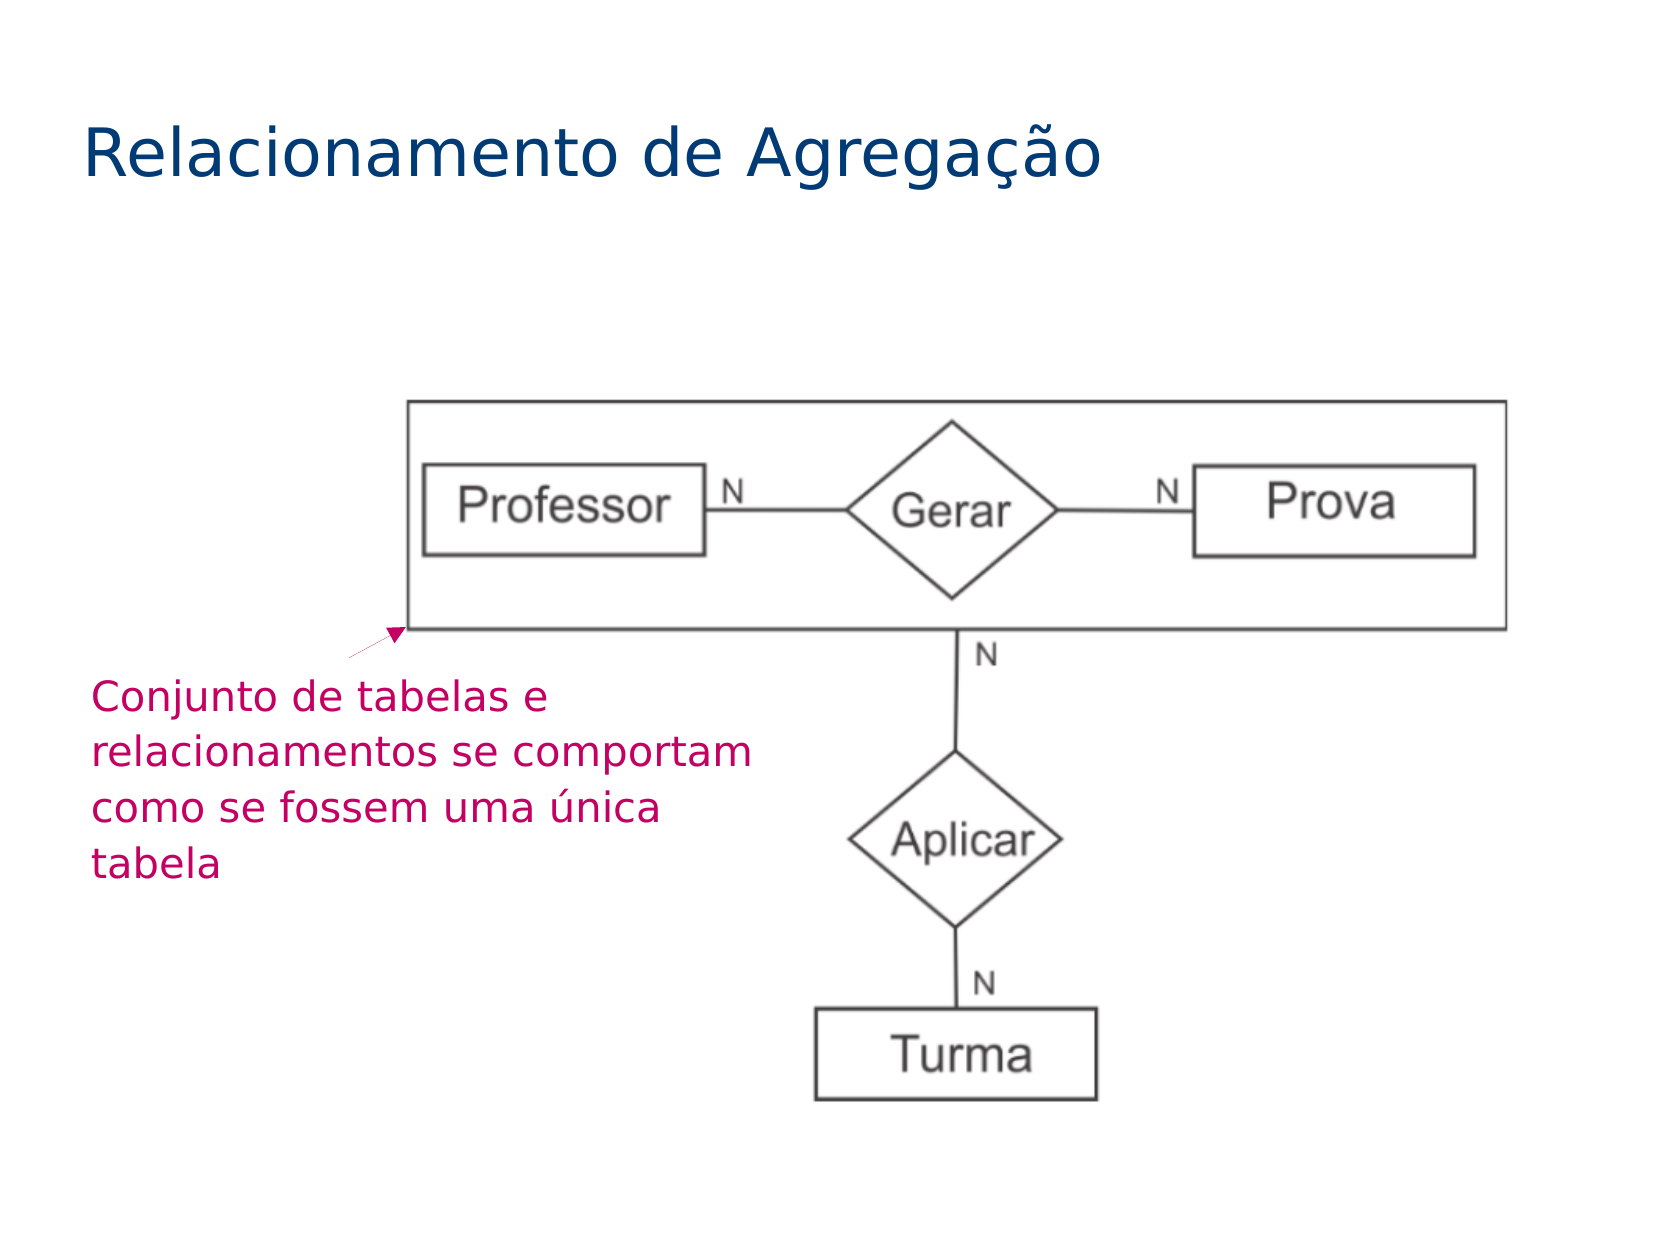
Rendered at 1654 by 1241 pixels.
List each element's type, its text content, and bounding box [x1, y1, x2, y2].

text_box Conjunto de tabelas e relacionamentos se comportam como se fossem uma única tabela [76, 657, 797, 1008]
picture [187, 395, 1512, 1108]
title Relacionamento de Agregação [82, 82, 1571, 224]
